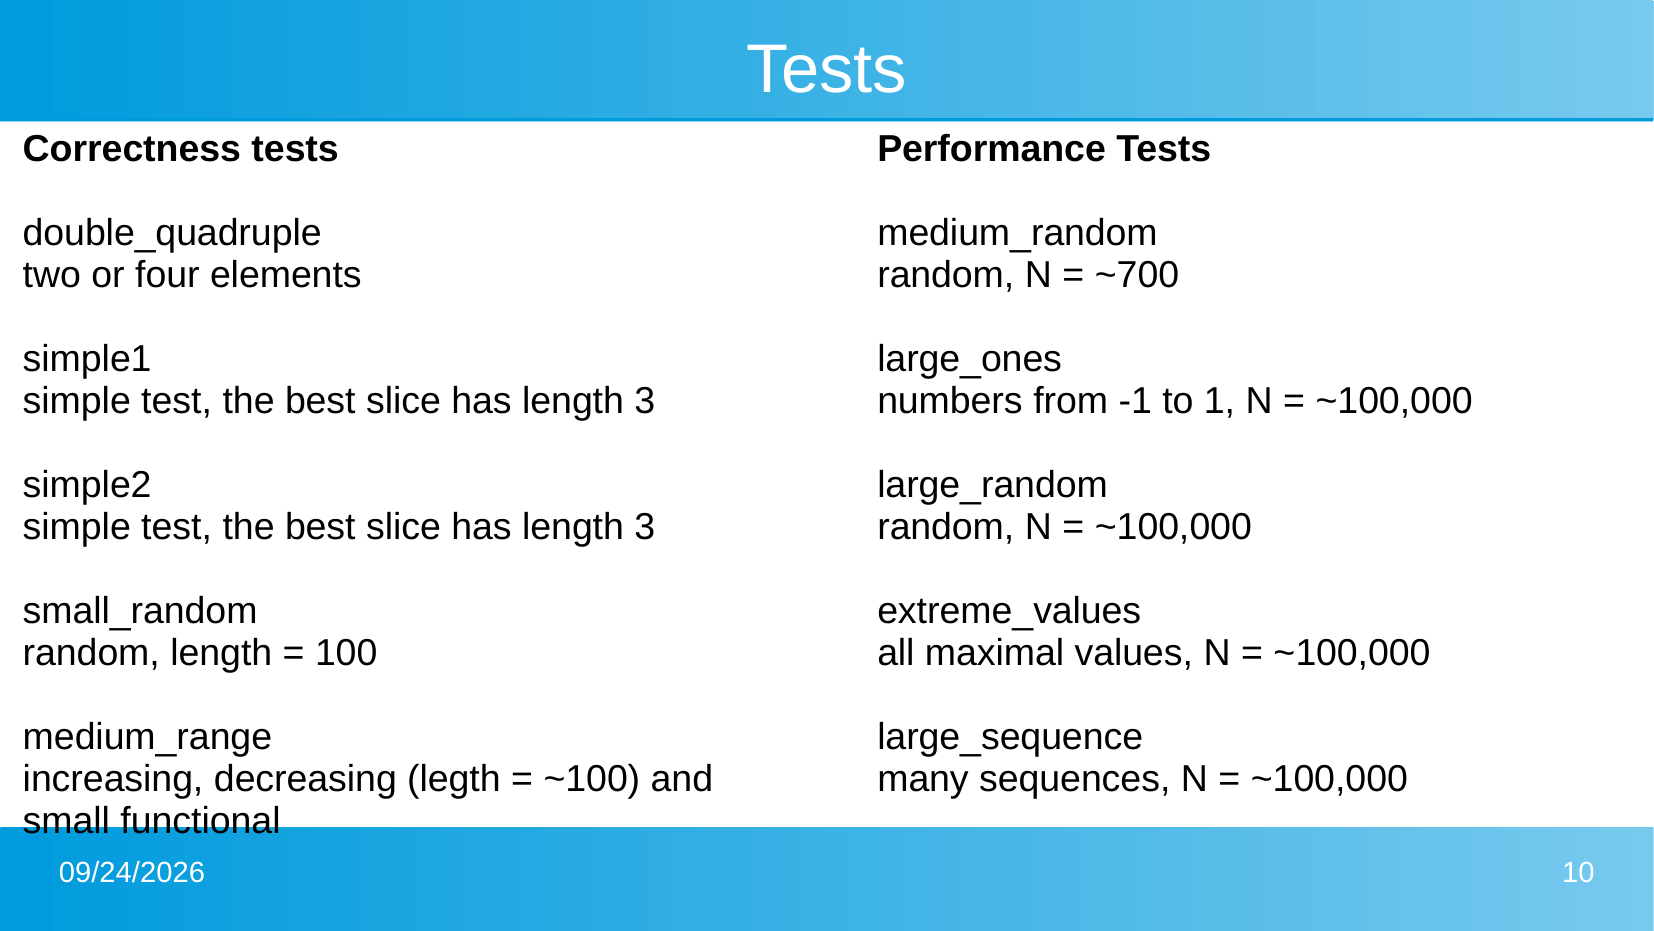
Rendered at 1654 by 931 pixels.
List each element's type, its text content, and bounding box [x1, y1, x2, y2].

text_box Performance Tests medium_random random, N = ~700 large_ones numbers from -1 to 1, N = ~100,000 large_random random, N = ~100,000 extreme_values all maximal values, N = ~100,000 large_sequence many sequences, N = ~100,000 [862, 120, 1613, 850]
text_box Correctness tests double_quadruple two or four elements simple1 simple test, the best slice has length 3 simple2 simple test, the best slice has length 3 small_random random, length = 100 medium_range increasing, decreasing (legth = ~100) and small functional [7, 120, 826, 850]
title Tests [59, 29, 1595, 108]
